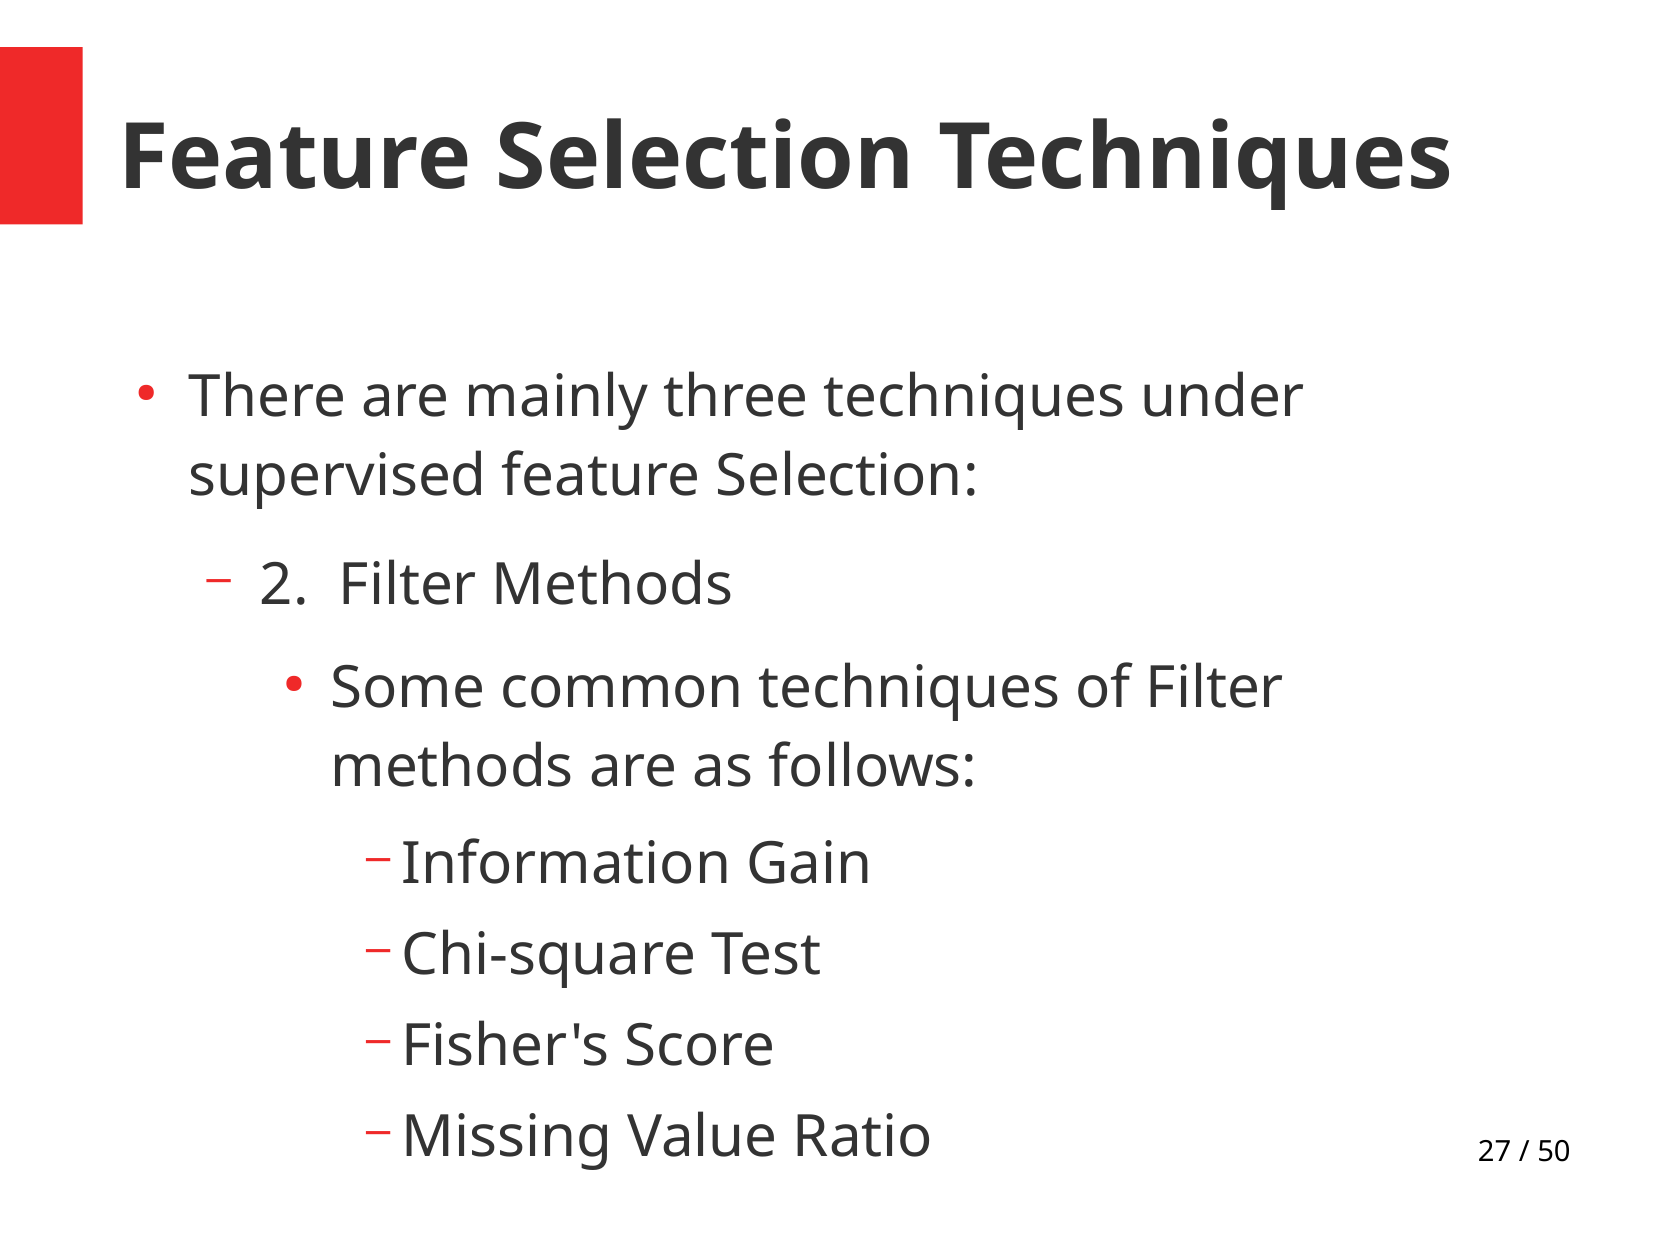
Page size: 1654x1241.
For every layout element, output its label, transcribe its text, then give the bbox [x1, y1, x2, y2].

title Feature Selection Techniques [118, 49, 1571, 257]
list There are mainly three techniques under supervised feature Selection: 2. Filter Methods Some common techniques of Filter methods are as follows: Information Gain Chi-square Test Fisher's Score Missing Value Ratio [118, 354, 1536, 1074]
